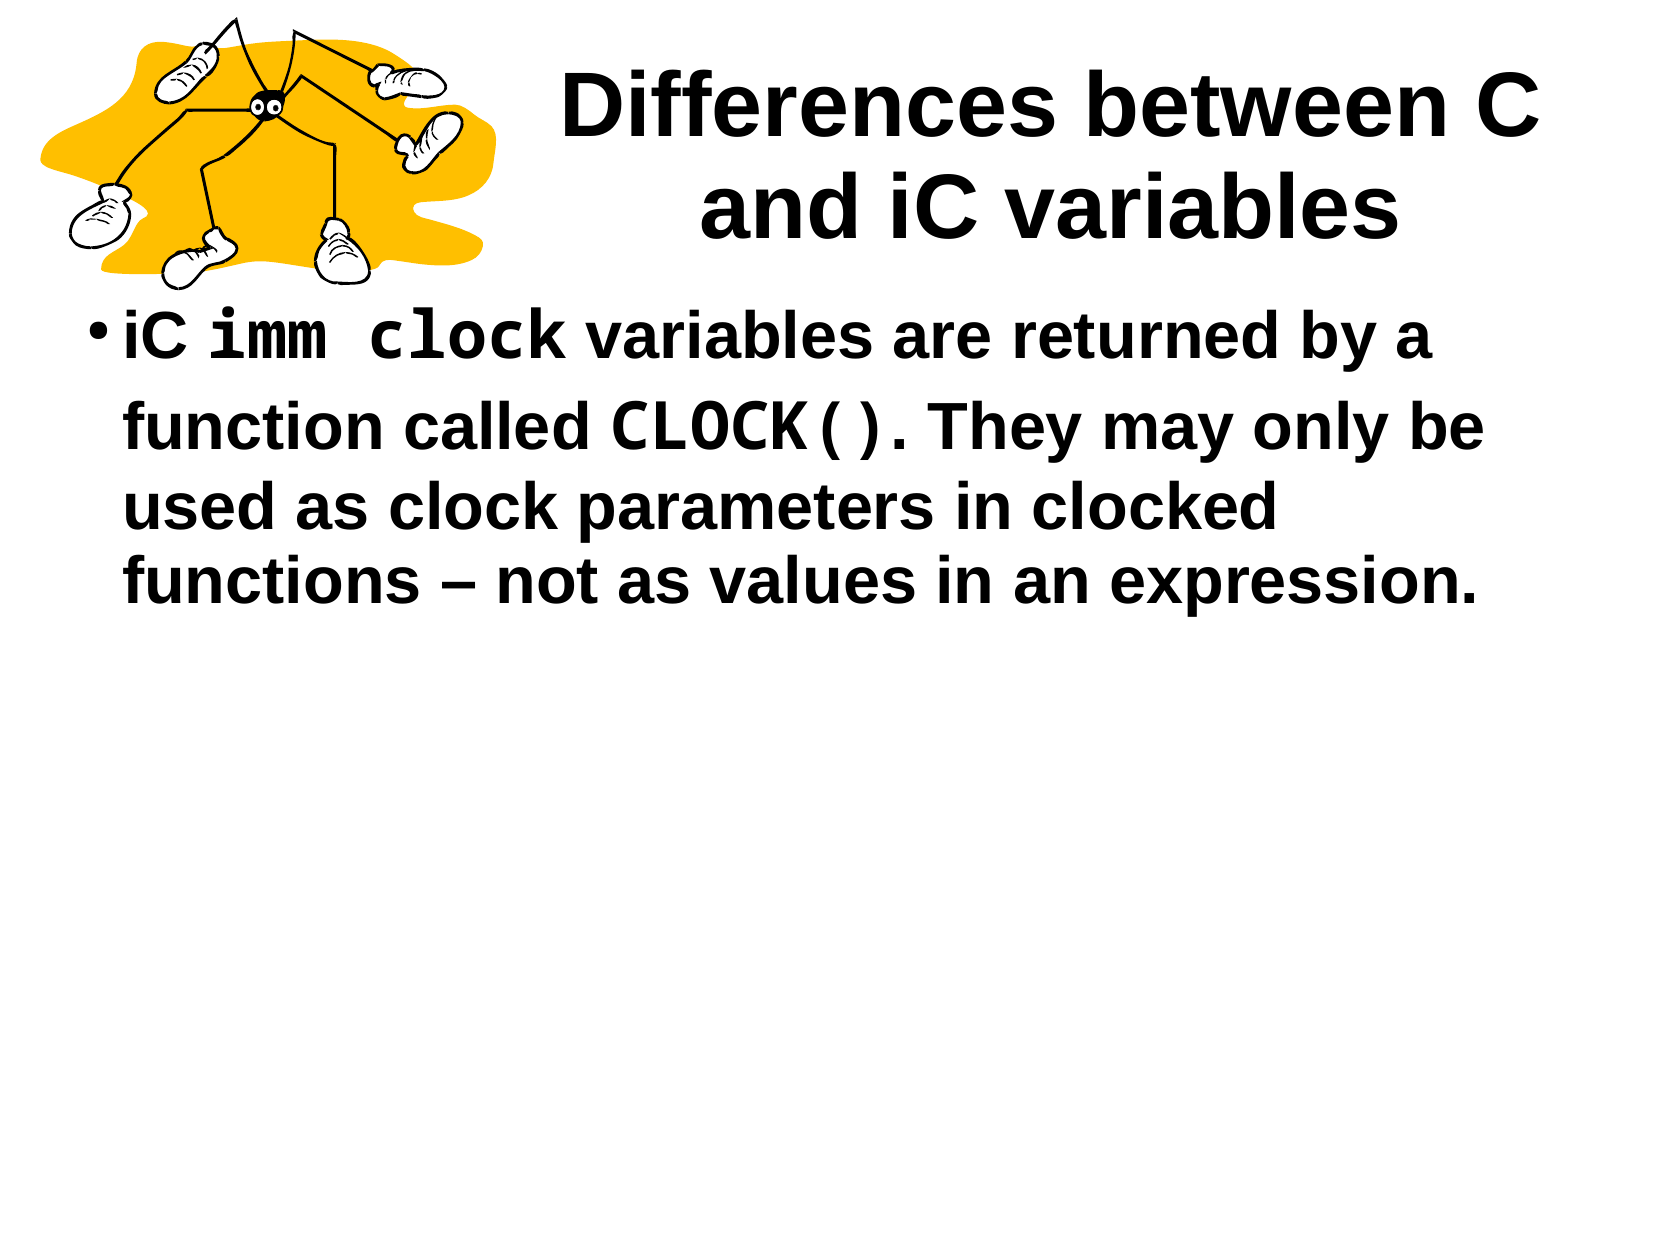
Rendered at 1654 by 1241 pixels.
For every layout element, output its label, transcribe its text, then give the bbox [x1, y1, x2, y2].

title Differences between C and iC variables [531, 49, 1571, 105]
subtitle iC imm clock variables are returned by a function called CLOCK(). They may only be used as clock parameters in clocked functions – not as values in an expression. [86, 105, 1575, 1241]
picture [40, 17, 497, 291]
